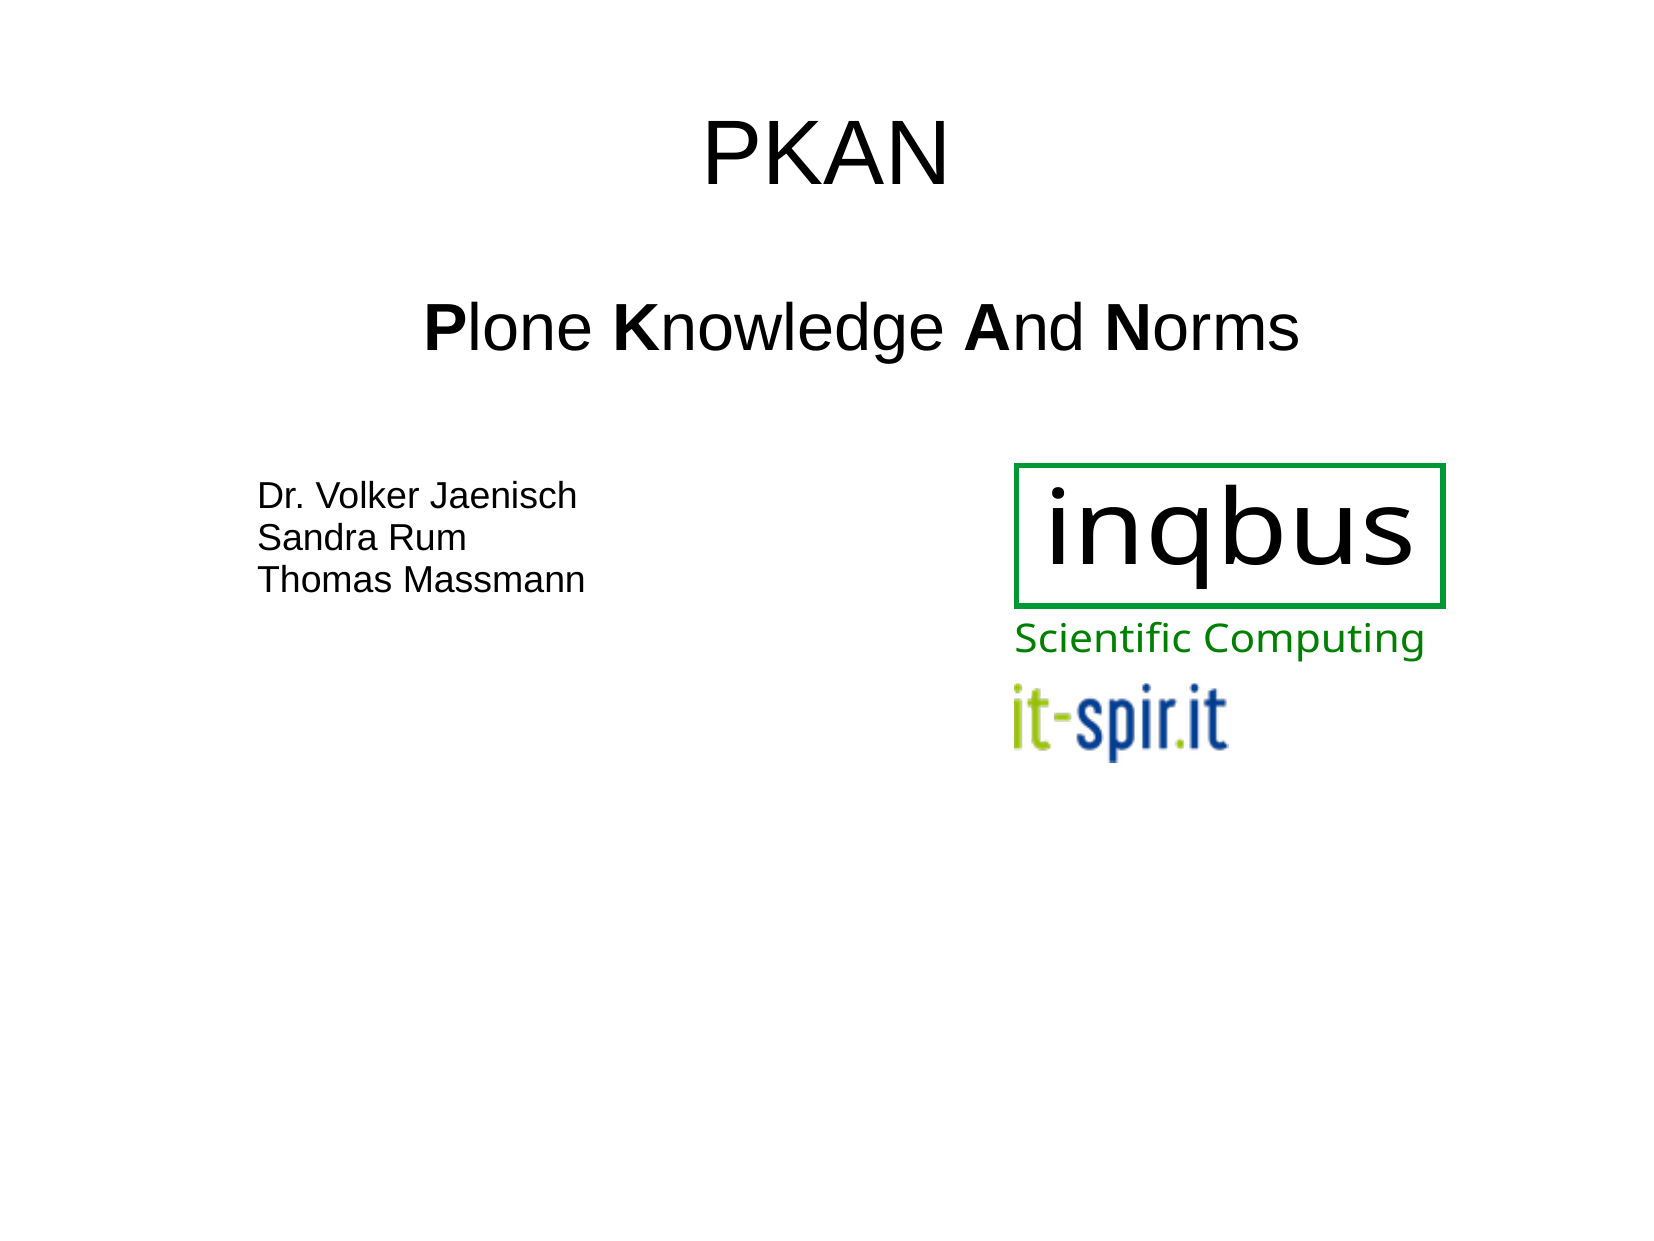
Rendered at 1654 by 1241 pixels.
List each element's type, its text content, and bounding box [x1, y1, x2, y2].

text_box Dr. Volker Jaenisch Sandra Rum Thomas Massmann [171, 467, 860, 766]
list Plone Knowledge And Norms [82, 290, 1571, 1010]
picture [1014, 683, 1229, 763]
title PKAN [82, 49, 1571, 257]
picture [995, 445, 1465, 681]
